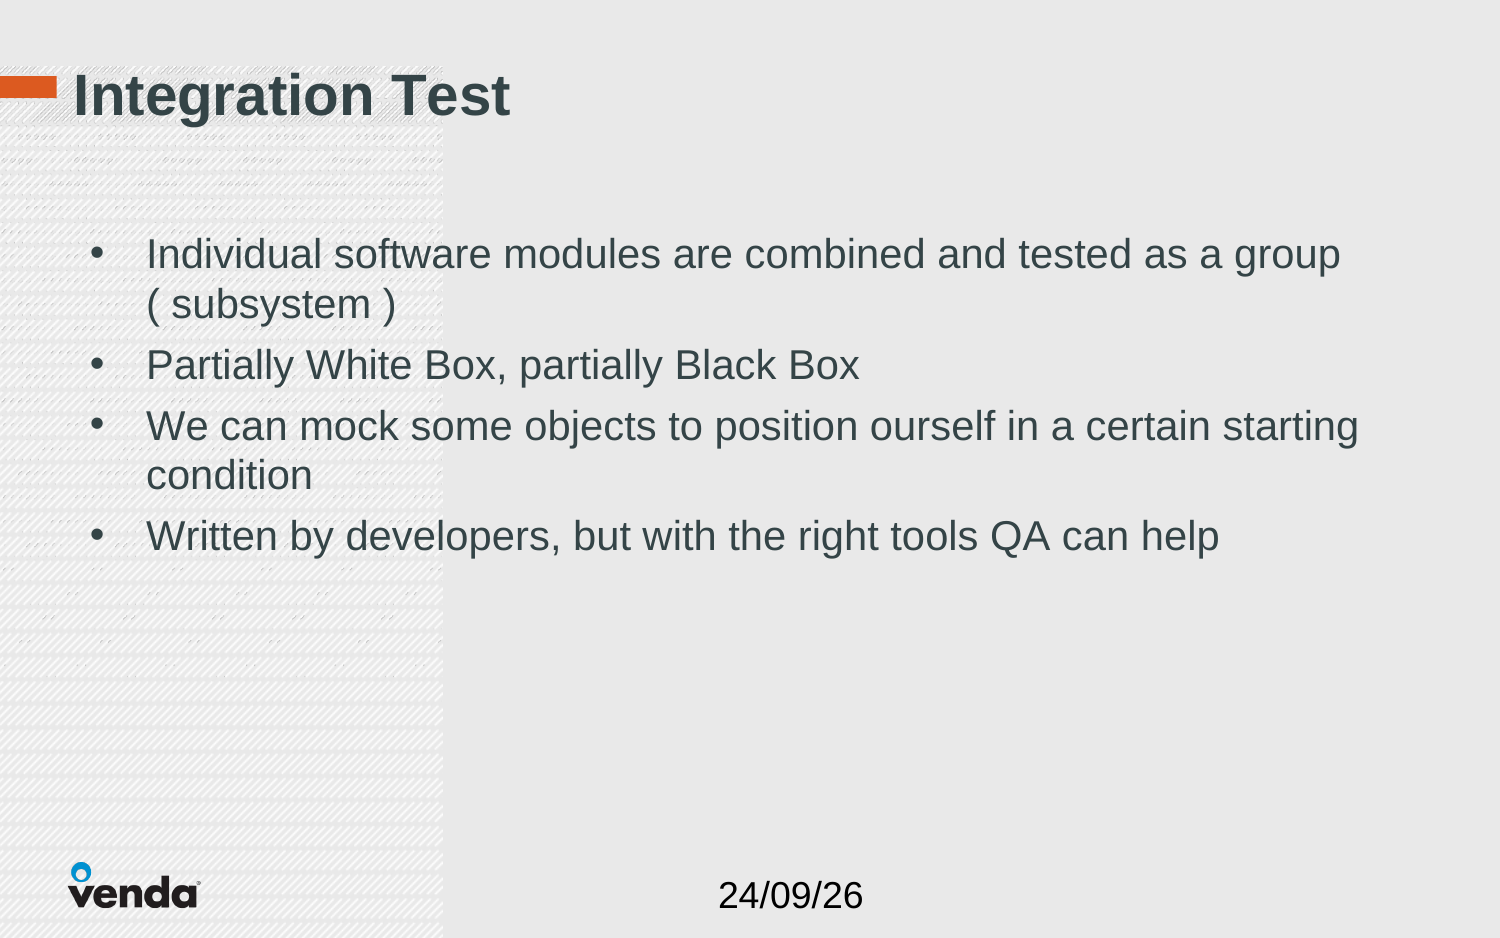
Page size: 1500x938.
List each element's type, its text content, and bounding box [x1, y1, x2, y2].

title Integration Test [59, 65, 1410, 235]
picture [0, 66, 443, 938]
list Individual software modules are combined and tested as a group ( subsystem ) Partially White Box, partially Black Box We can mock some objects to position ourself in a certain starting condition Written by developers, but with the right tools QA can help [75, 219, 1425, 839]
